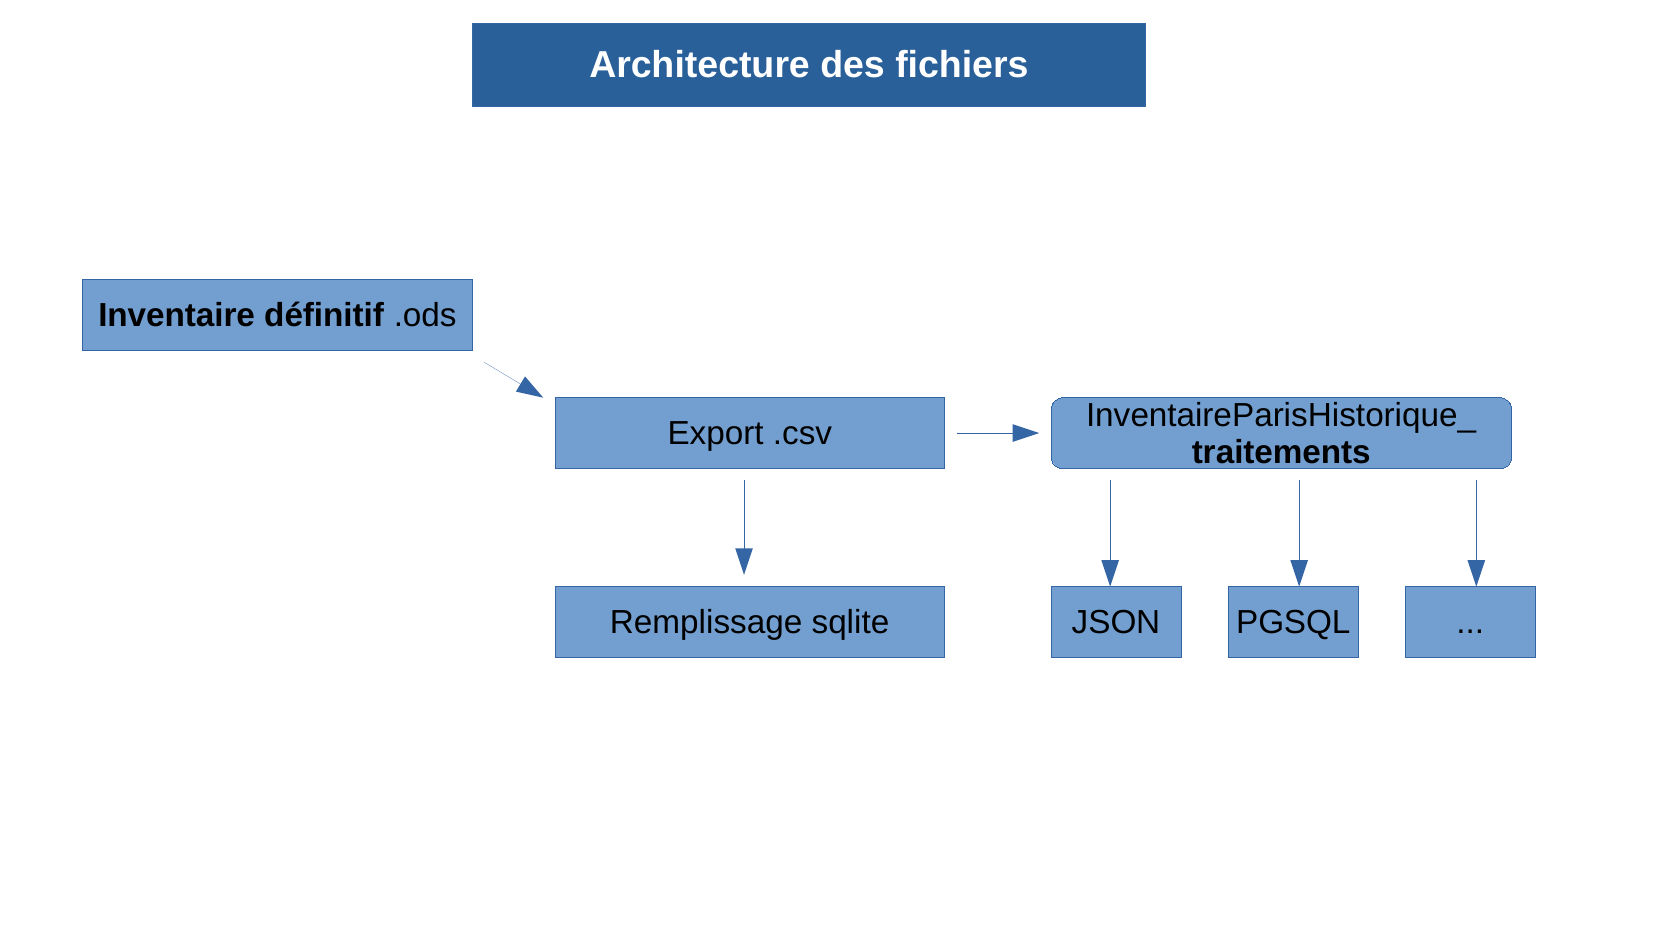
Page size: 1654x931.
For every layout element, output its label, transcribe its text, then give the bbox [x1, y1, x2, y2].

text_box Remplissage sqlite [555, 586, 945, 658]
text_box Architecture des fichiers [472, 23, 1146, 107]
text_box InventaireParisHistorique_ traitements [1051, 397, 1512, 469]
text_box Export .csv [555, 397, 945, 469]
text_box JSON [1051, 586, 1182, 658]
text_box PGSQL [1228, 586, 1359, 658]
text_box ... [1405, 586, 1536, 658]
text_box Inventaire définitif .ods [82, 279, 473, 351]
